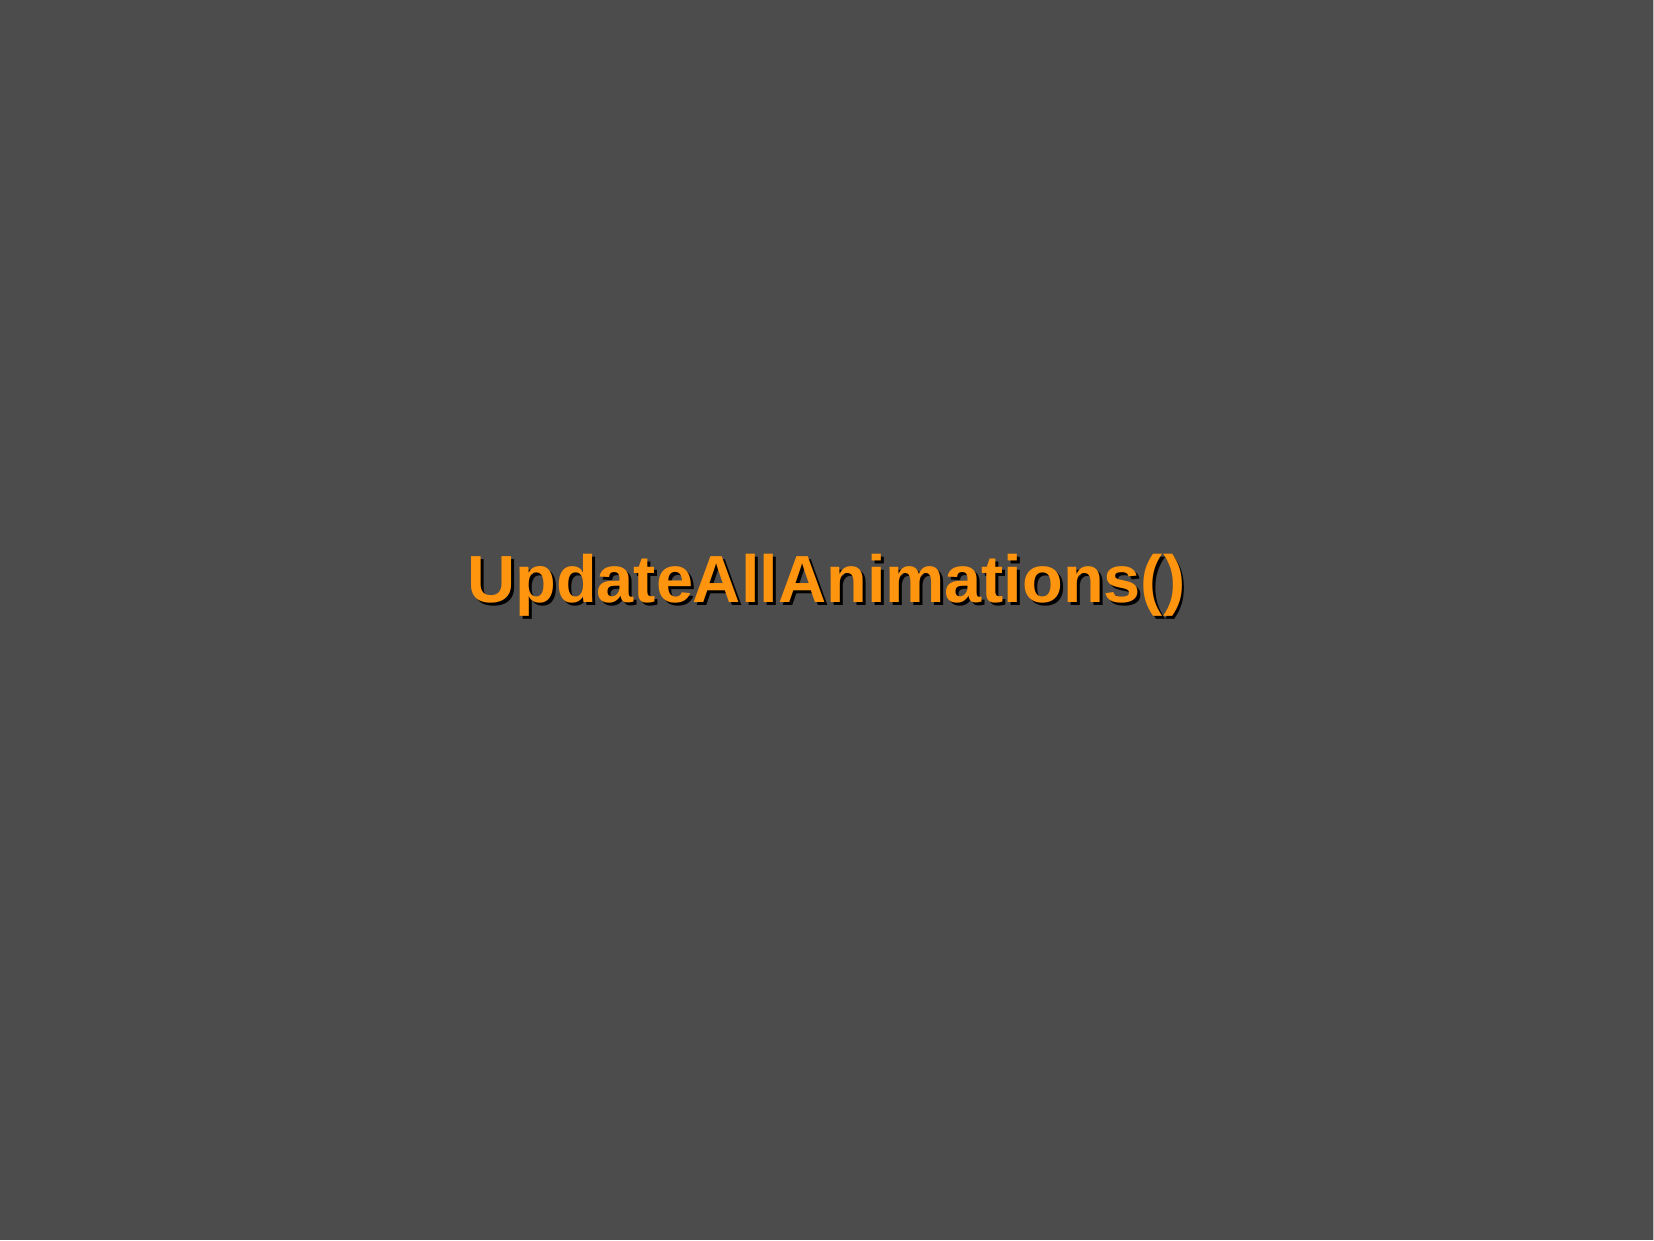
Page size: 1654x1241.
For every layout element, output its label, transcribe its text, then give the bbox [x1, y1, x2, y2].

subtitle UpdateAllAnimations() [82, 49, 1571, 1109]
